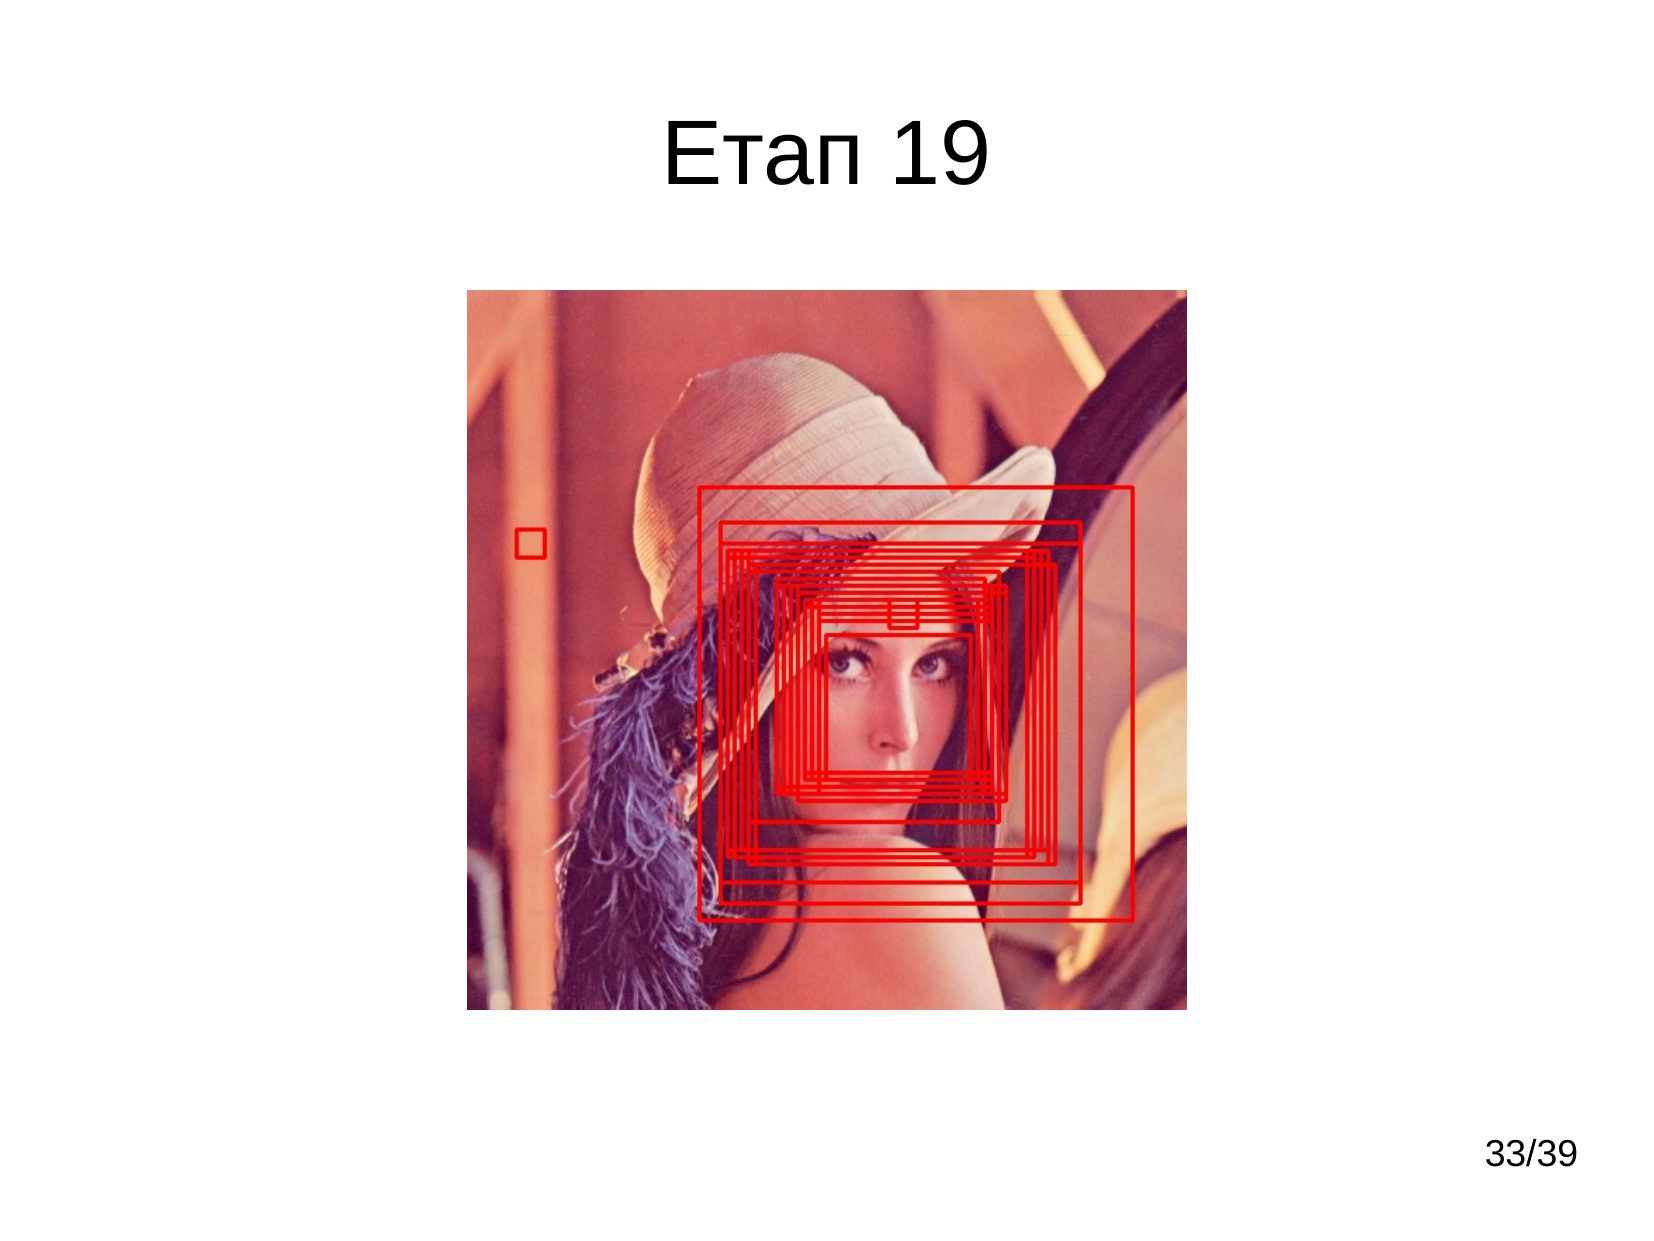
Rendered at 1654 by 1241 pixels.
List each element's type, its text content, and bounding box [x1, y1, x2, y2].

text_box 33/39 [1470, 1125, 1606, 1182]
title Етап 19 [82, 49, 1571, 257]
picture [467, 290, 1187, 1010]
